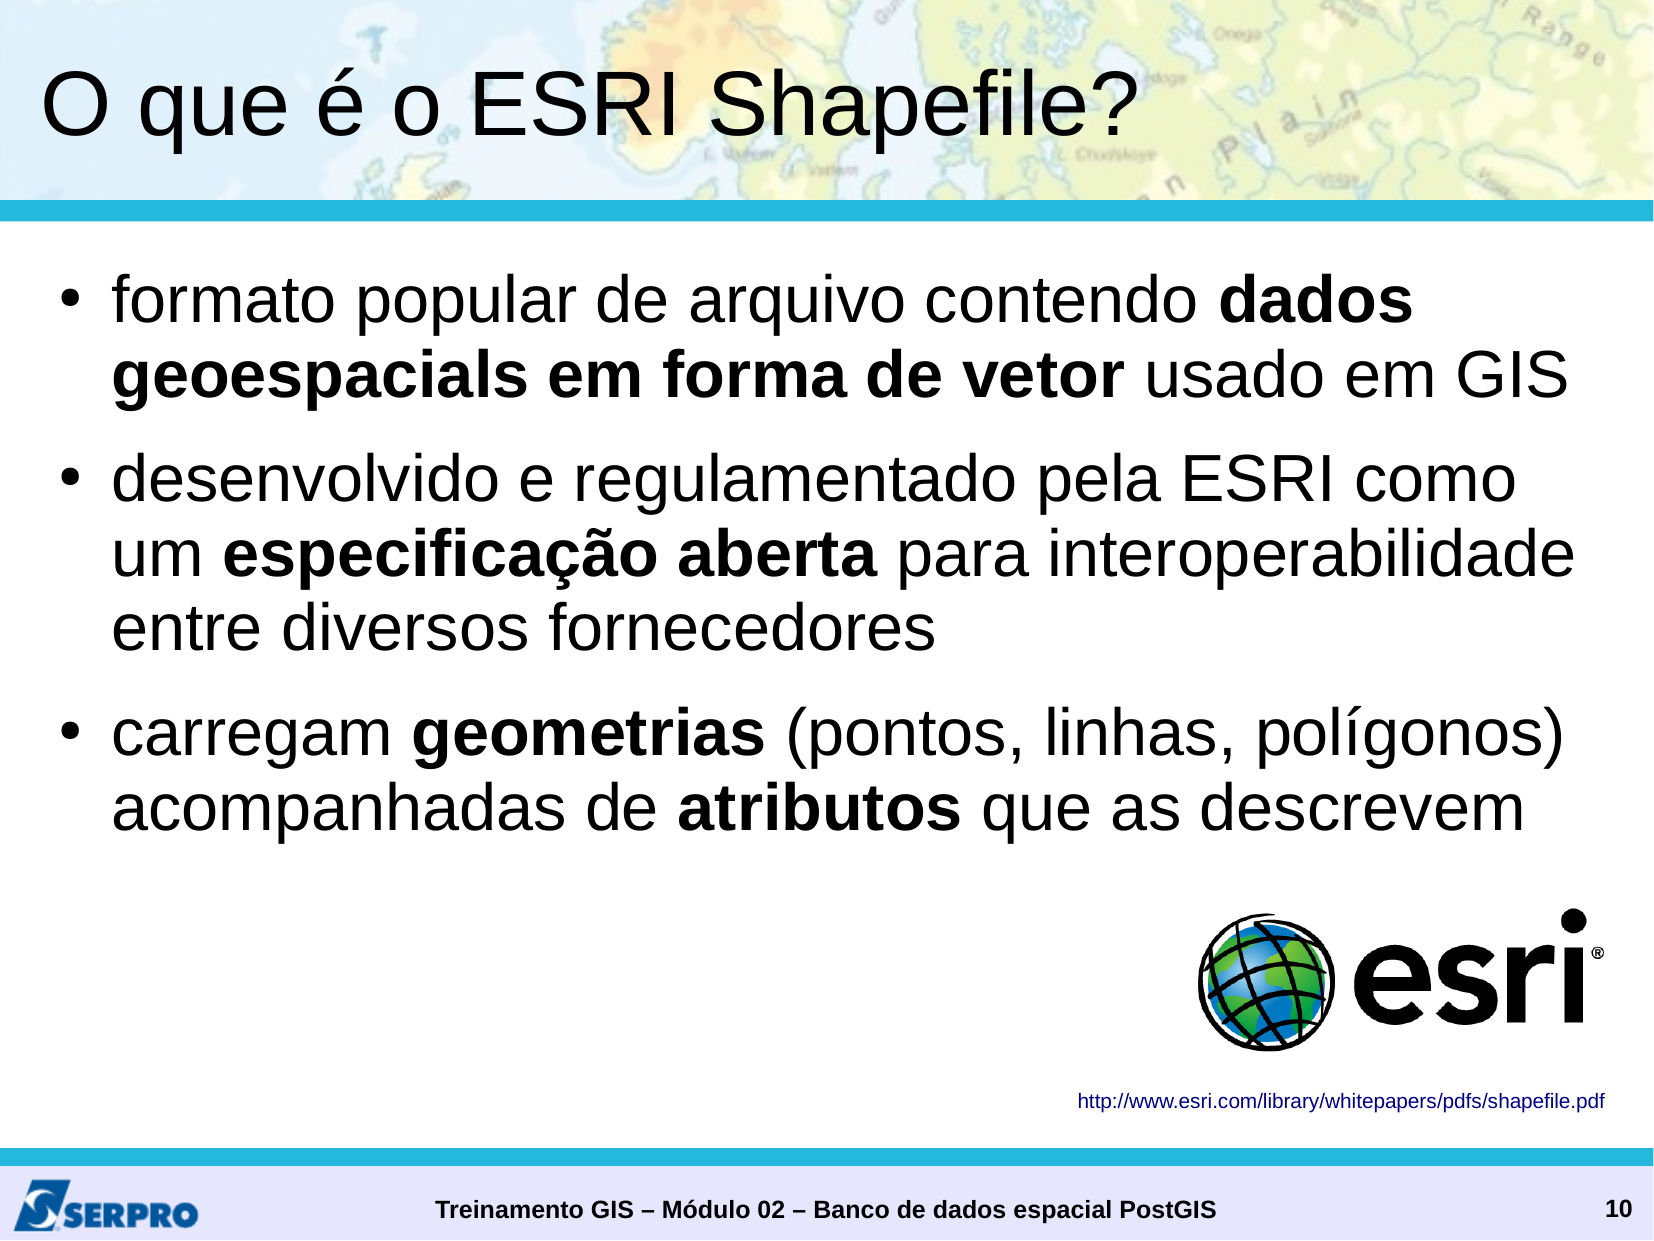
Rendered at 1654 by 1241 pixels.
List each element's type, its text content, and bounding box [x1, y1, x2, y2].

list formato popular de arquivo contendo dados geoespacials em forma de vetor usado em GIS desenvolvido e regulamentado pela ESRI como um especificação aberta para interoperabilidade entre diversos fornecedores carregam geometrias (pontos, linhas, polígonos) acompanhadas de atributos que as descrevem [40, 261, 1616, 1081]
title O que é o ESRI Shapefile? [40, 49, 1614, 159]
text_box http://www.esri.com/library/whitepapers/pdfs/shapefile.pdf [1062, 1082, 1620, 1121]
picture [10, 1177, 201, 1235]
picture [1150, 872, 1639, 1091]
